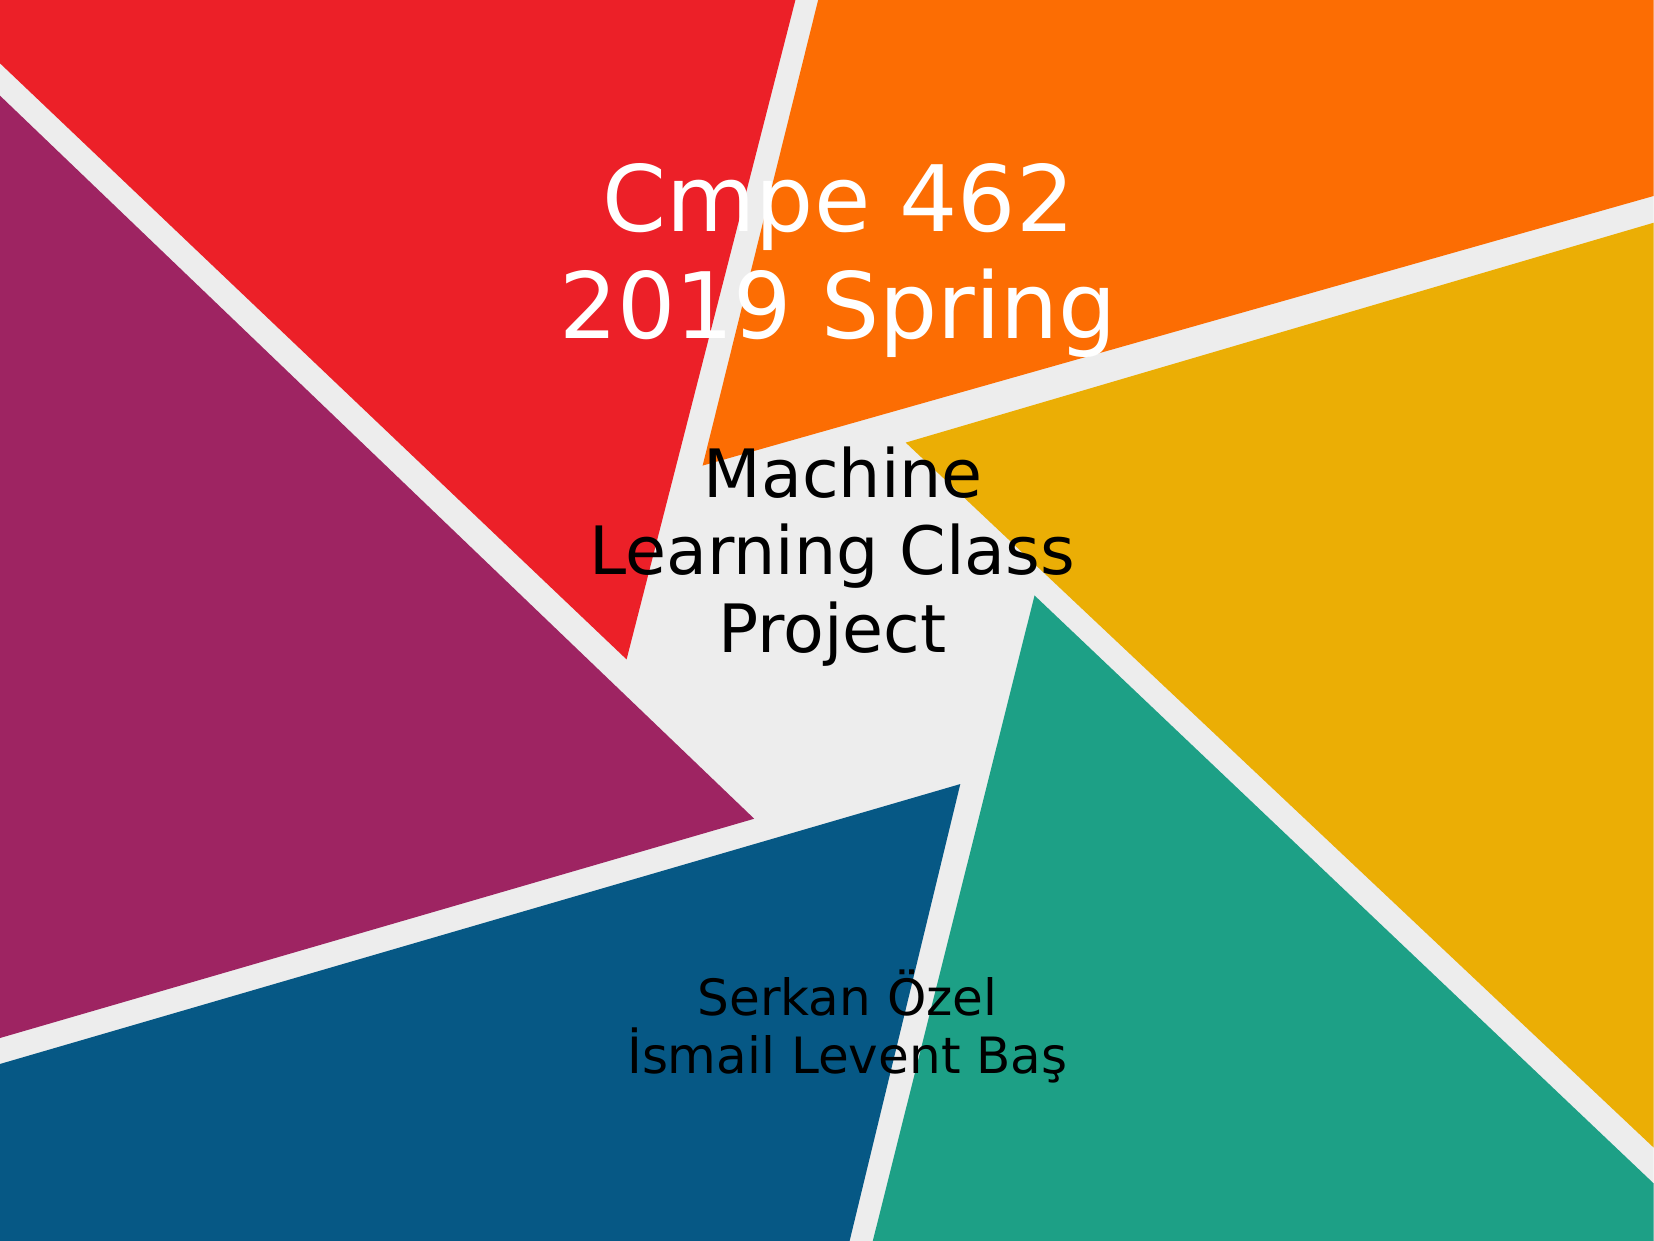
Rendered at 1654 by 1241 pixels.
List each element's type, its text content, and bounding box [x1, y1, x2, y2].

text_box Serkan Özel İsmail Levent Baş [540, 824, 1156, 1231]
list Machine Learning Class Project [570, 435, 1096, 841]
title Cmpe 462 2019 Spring [507, 145, 1171, 361]
